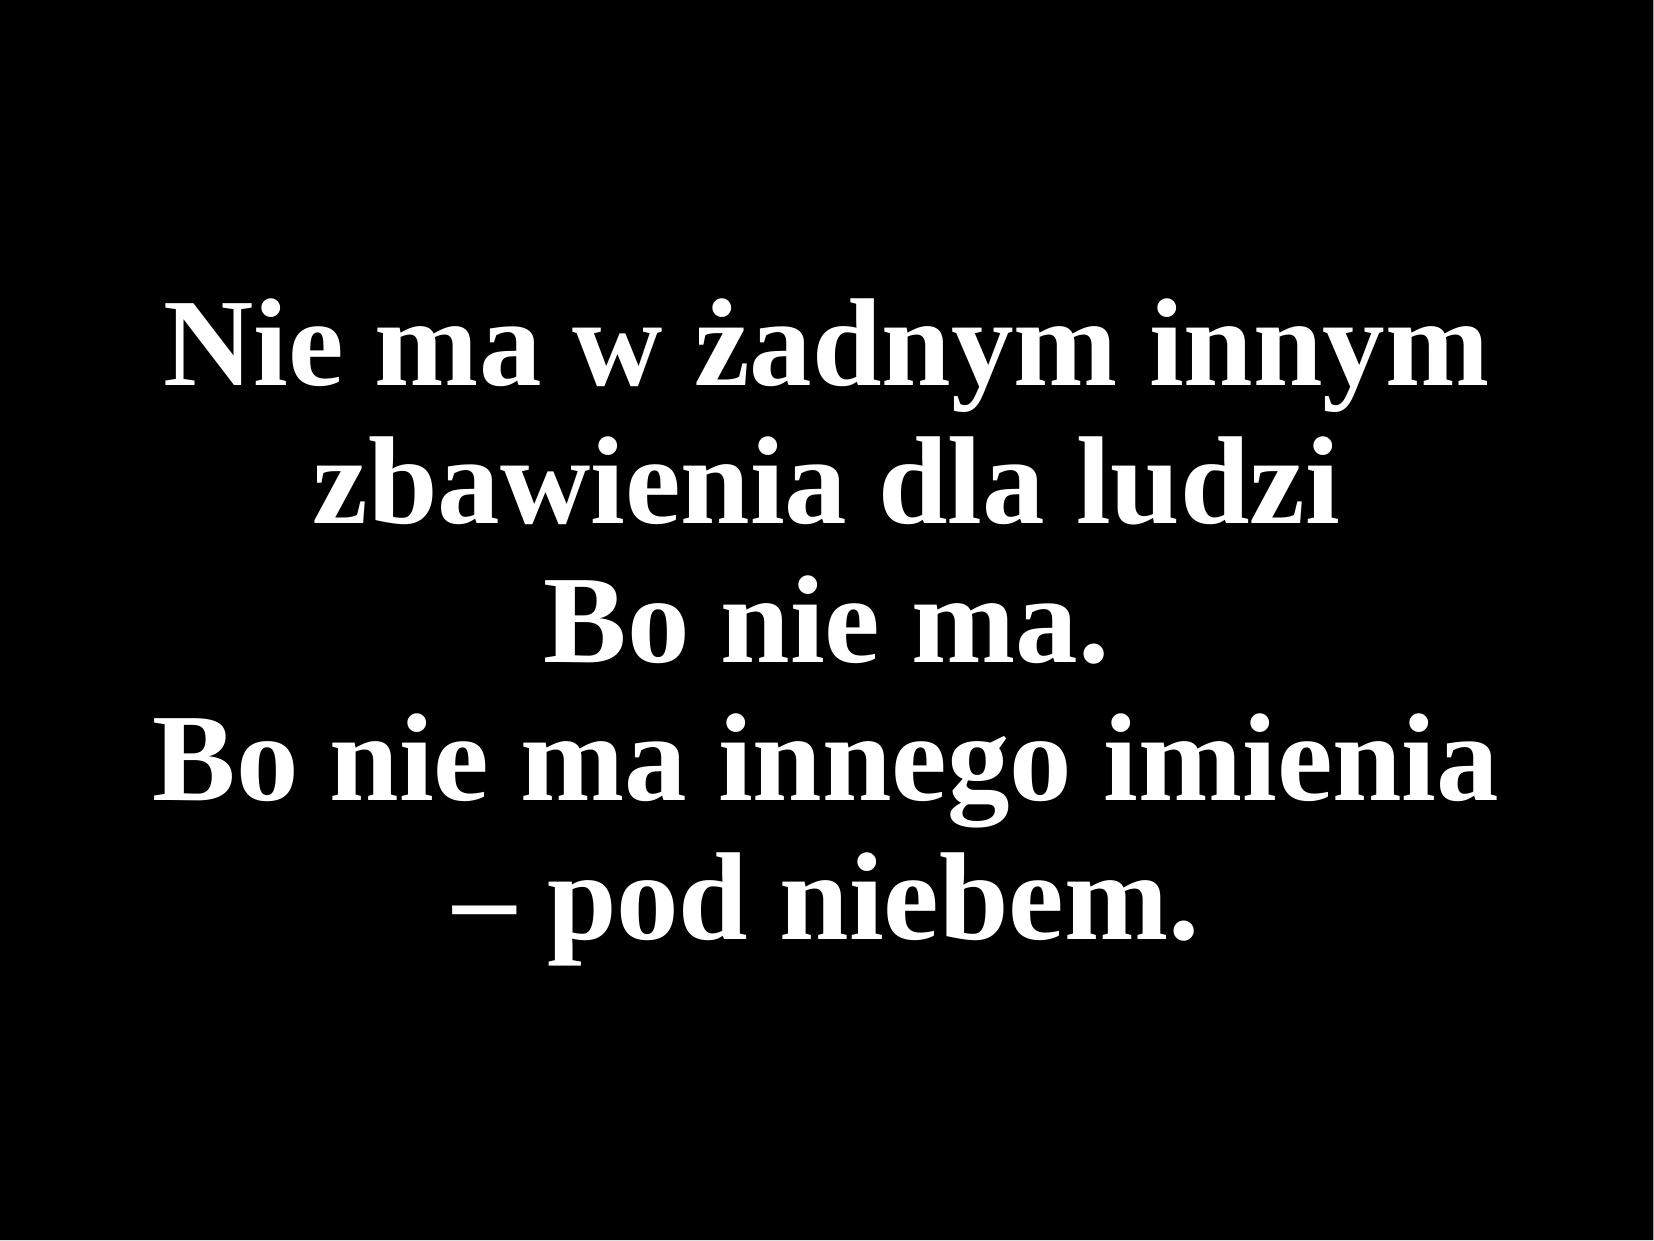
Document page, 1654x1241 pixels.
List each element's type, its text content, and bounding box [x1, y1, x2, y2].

title Nie ma w żadnym innym zbawienia dla ludzi Bo nie ma. Bo nie ma innego imienia – pod niebem. [0, 0, 1654, 1241]
